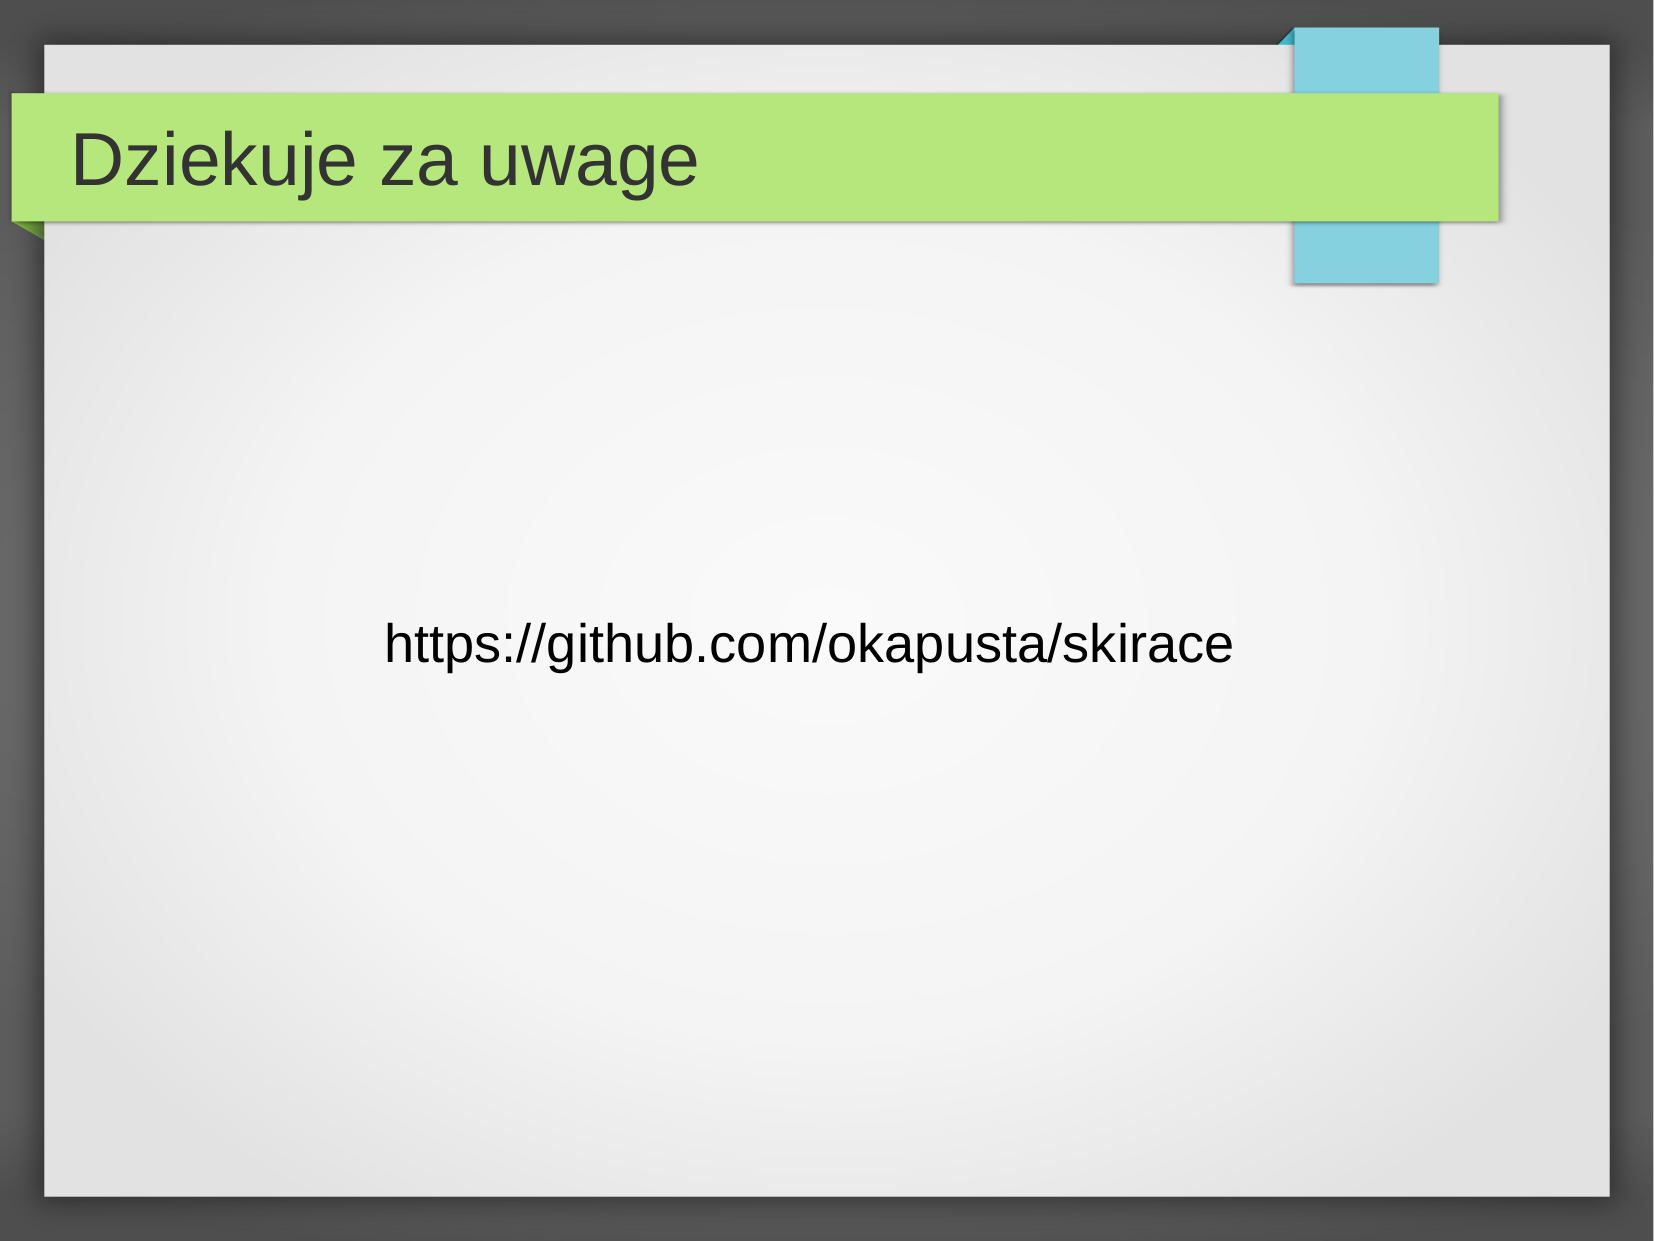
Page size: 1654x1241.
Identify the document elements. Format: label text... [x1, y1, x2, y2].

title Dziekuje za uwage [70, 106, 1229, 213]
picture [0, 0, 1654, 1241]
list https://github.com/okapusta/skirace [82, 343, 1538, 1063]
